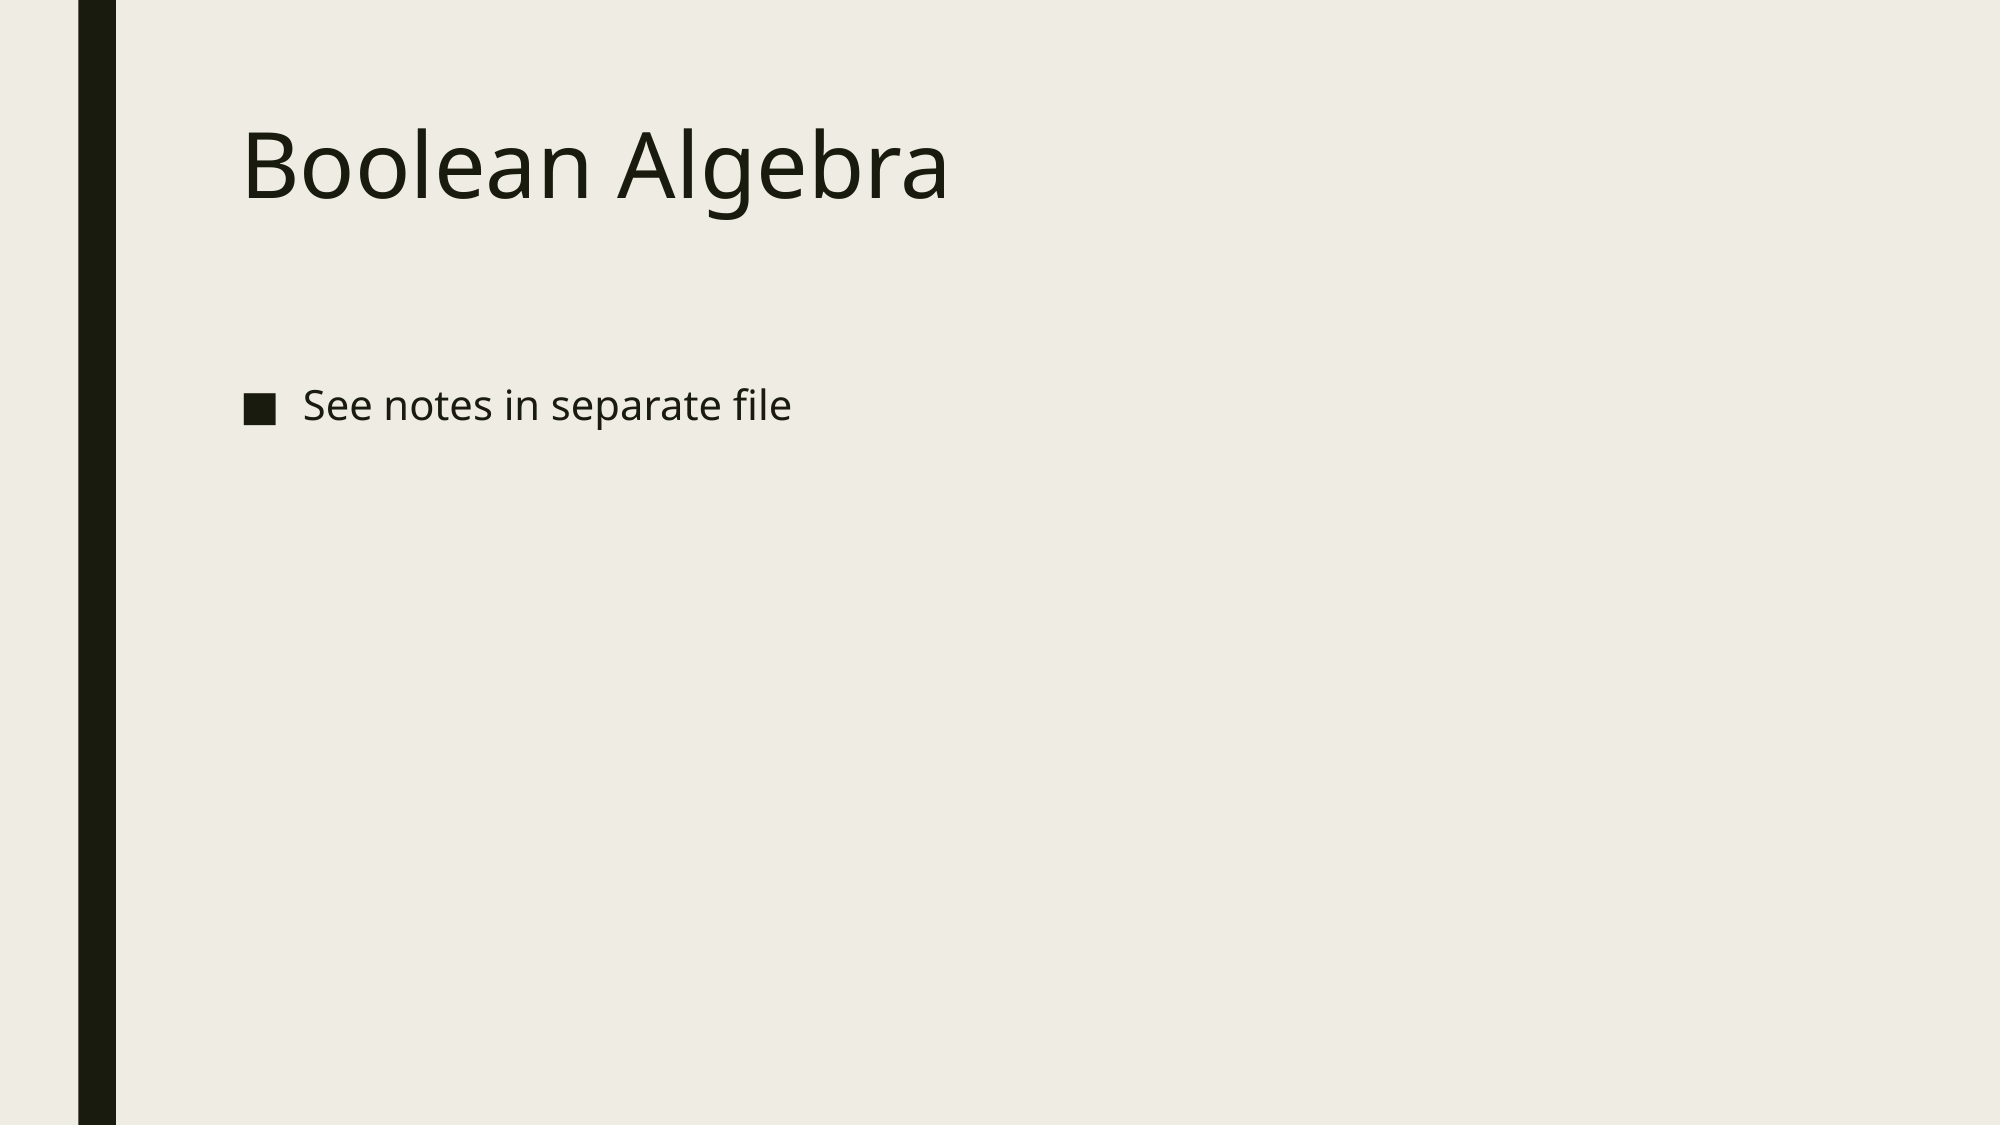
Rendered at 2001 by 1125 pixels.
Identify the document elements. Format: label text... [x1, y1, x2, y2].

list See notes in separate file [225, 375, 1800, 963]
title Boolean Algebra [225, 112, 1800, 357]
